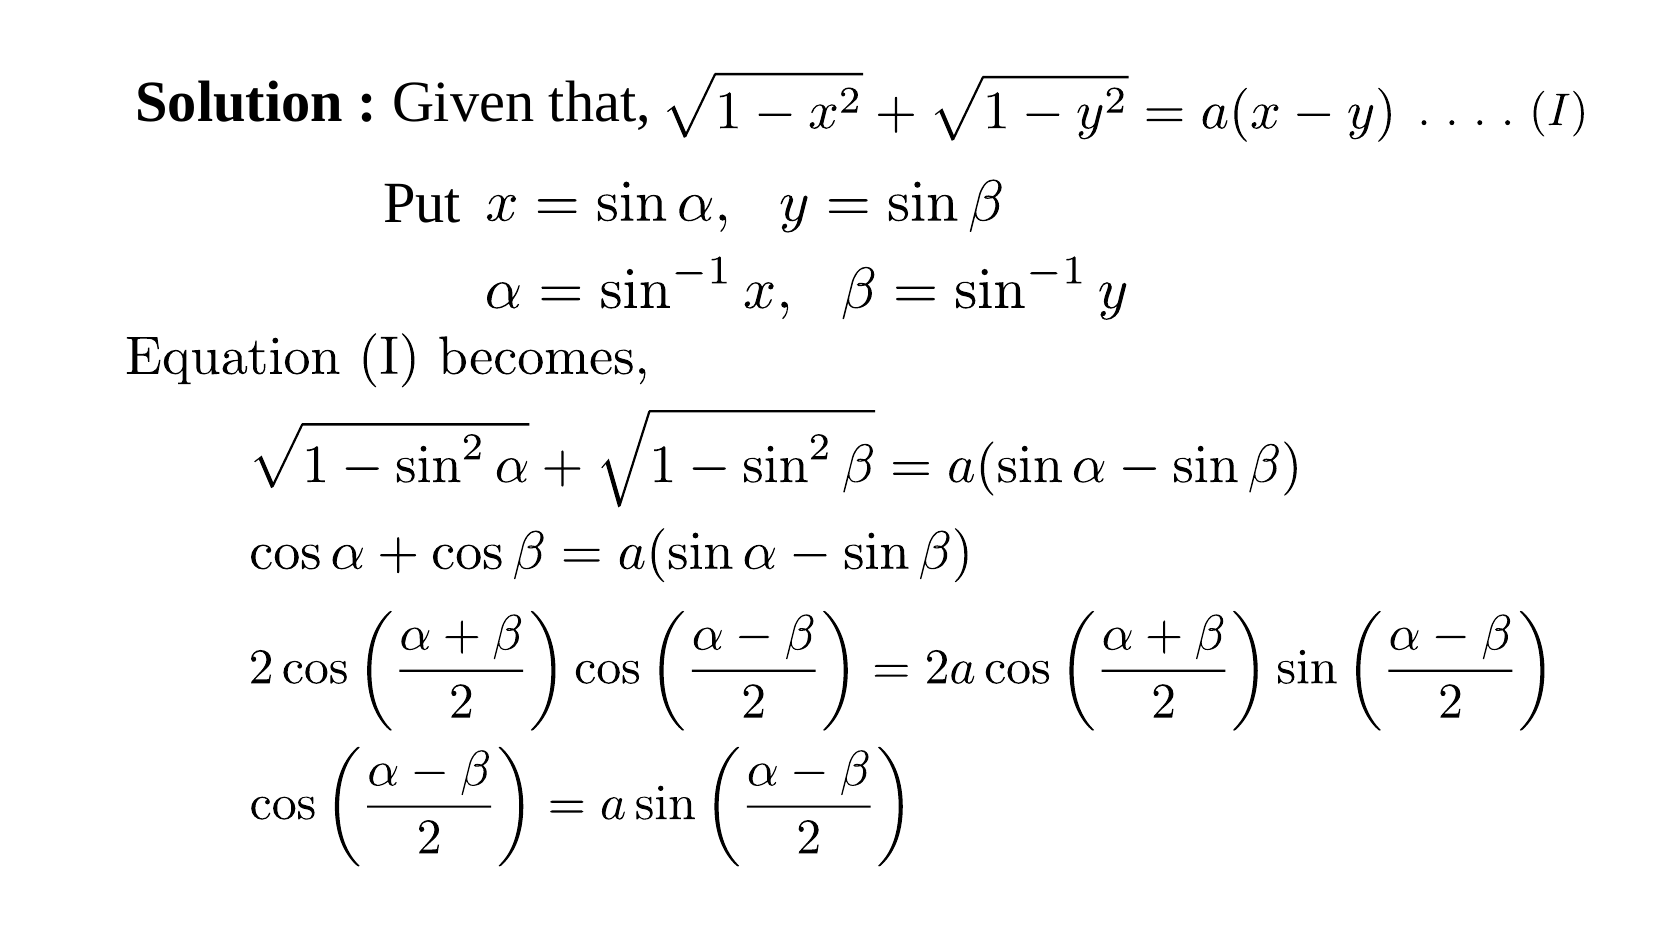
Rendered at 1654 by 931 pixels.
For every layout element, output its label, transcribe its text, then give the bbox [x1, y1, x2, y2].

text_box [1419, 90, 1584, 137]
text_box [251, 528, 968, 583]
text_box [251, 746, 903, 867]
text_box [663, 72, 1391, 142]
text_box [250, 410, 1297, 508]
text_box [251, 610, 1545, 731]
text_box [126, 333, 646, 388]
title Solution : Given that, Put [47, 37, 1607, 886]
text_box [487, 256, 1127, 320]
text_box [486, 179, 1002, 233]
